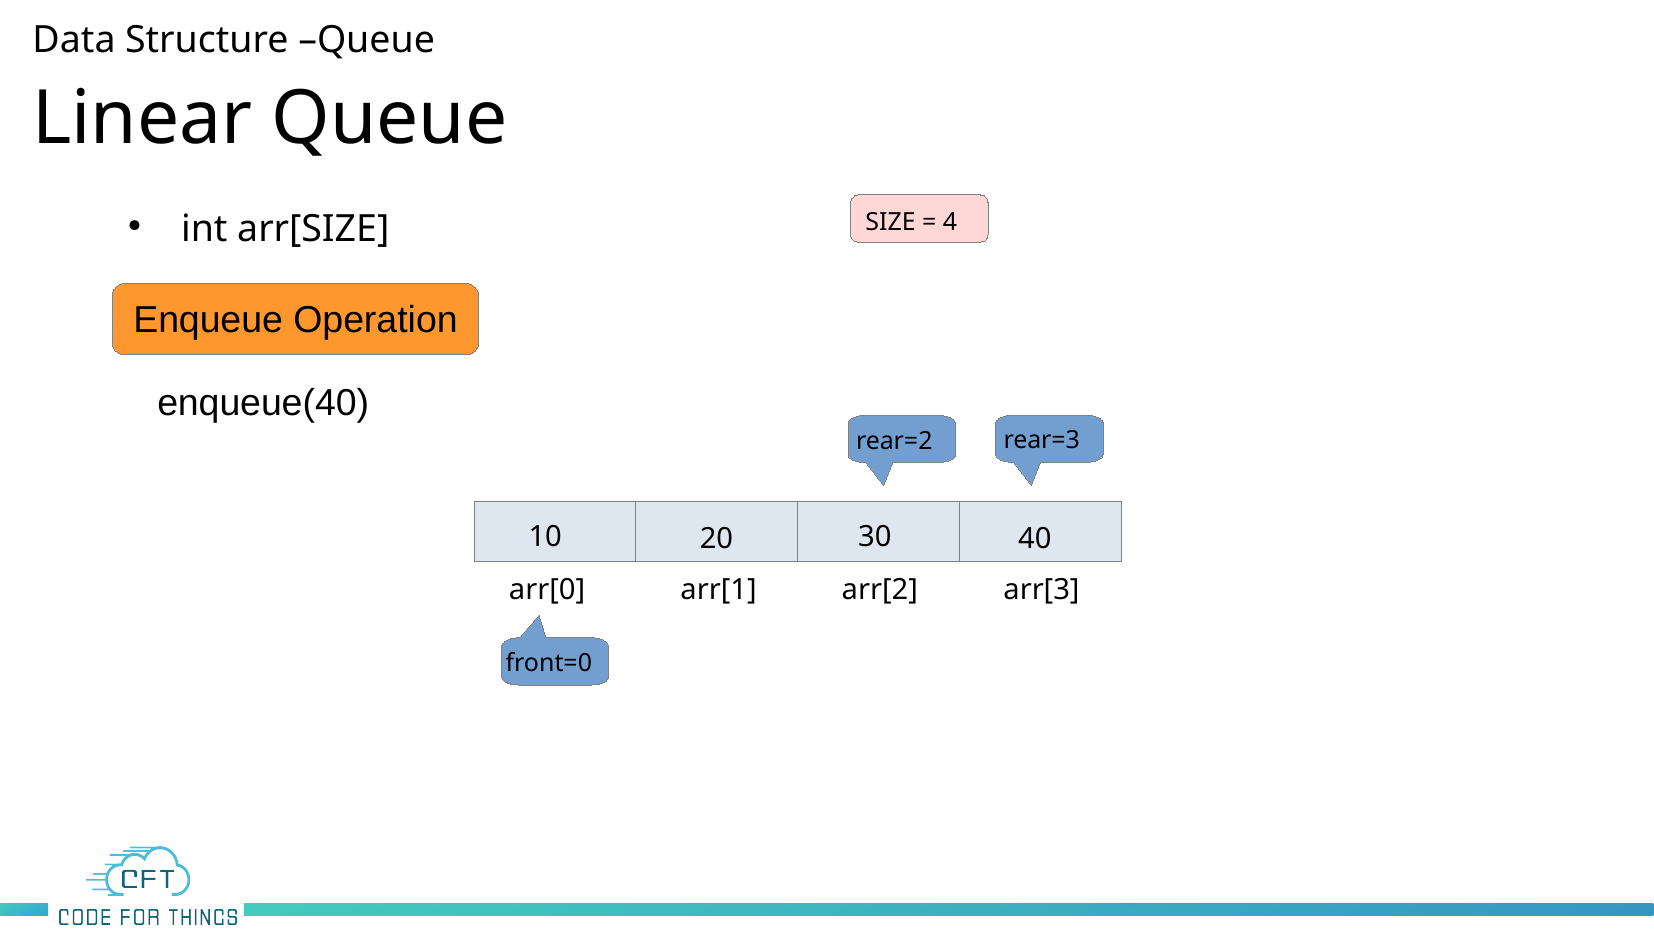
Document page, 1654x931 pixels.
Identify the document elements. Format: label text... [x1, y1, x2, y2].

text_box Enqueue Operation [112, 283, 479, 355]
text_box front=0 [490, 637, 632, 686]
text_box 10 [513, 507, 585, 565]
title Data Structure –Queue Linear Queue [32, 12, 1184, 166]
text_box 30 [843, 508, 915, 566]
text_box SIZE = 4 [850, 196, 990, 243]
text_box [474, 501, 1122, 562]
text_box [866, 463, 893, 486]
text_box arr[1] [665, 561, 826, 618]
text_box 40 [1003, 510, 1075, 567]
text_box arr[2] [826, 561, 988, 618]
text_box rear=3 [982, 414, 1130, 463]
text_box [520, 615, 546, 637]
text_box rear=2 [834, 415, 982, 463]
text_box enqueue(40) [142, 374, 384, 432]
text_box arr[0] [494, 561, 665, 618]
text_box int arr[SIZE] [95, 194, 567, 253]
text_box [1014, 463, 1041, 486]
text_box arr[3] [988, 561, 1180, 618]
picture [59, 846, 237, 925]
text_box 20 [685, 510, 756, 567]
